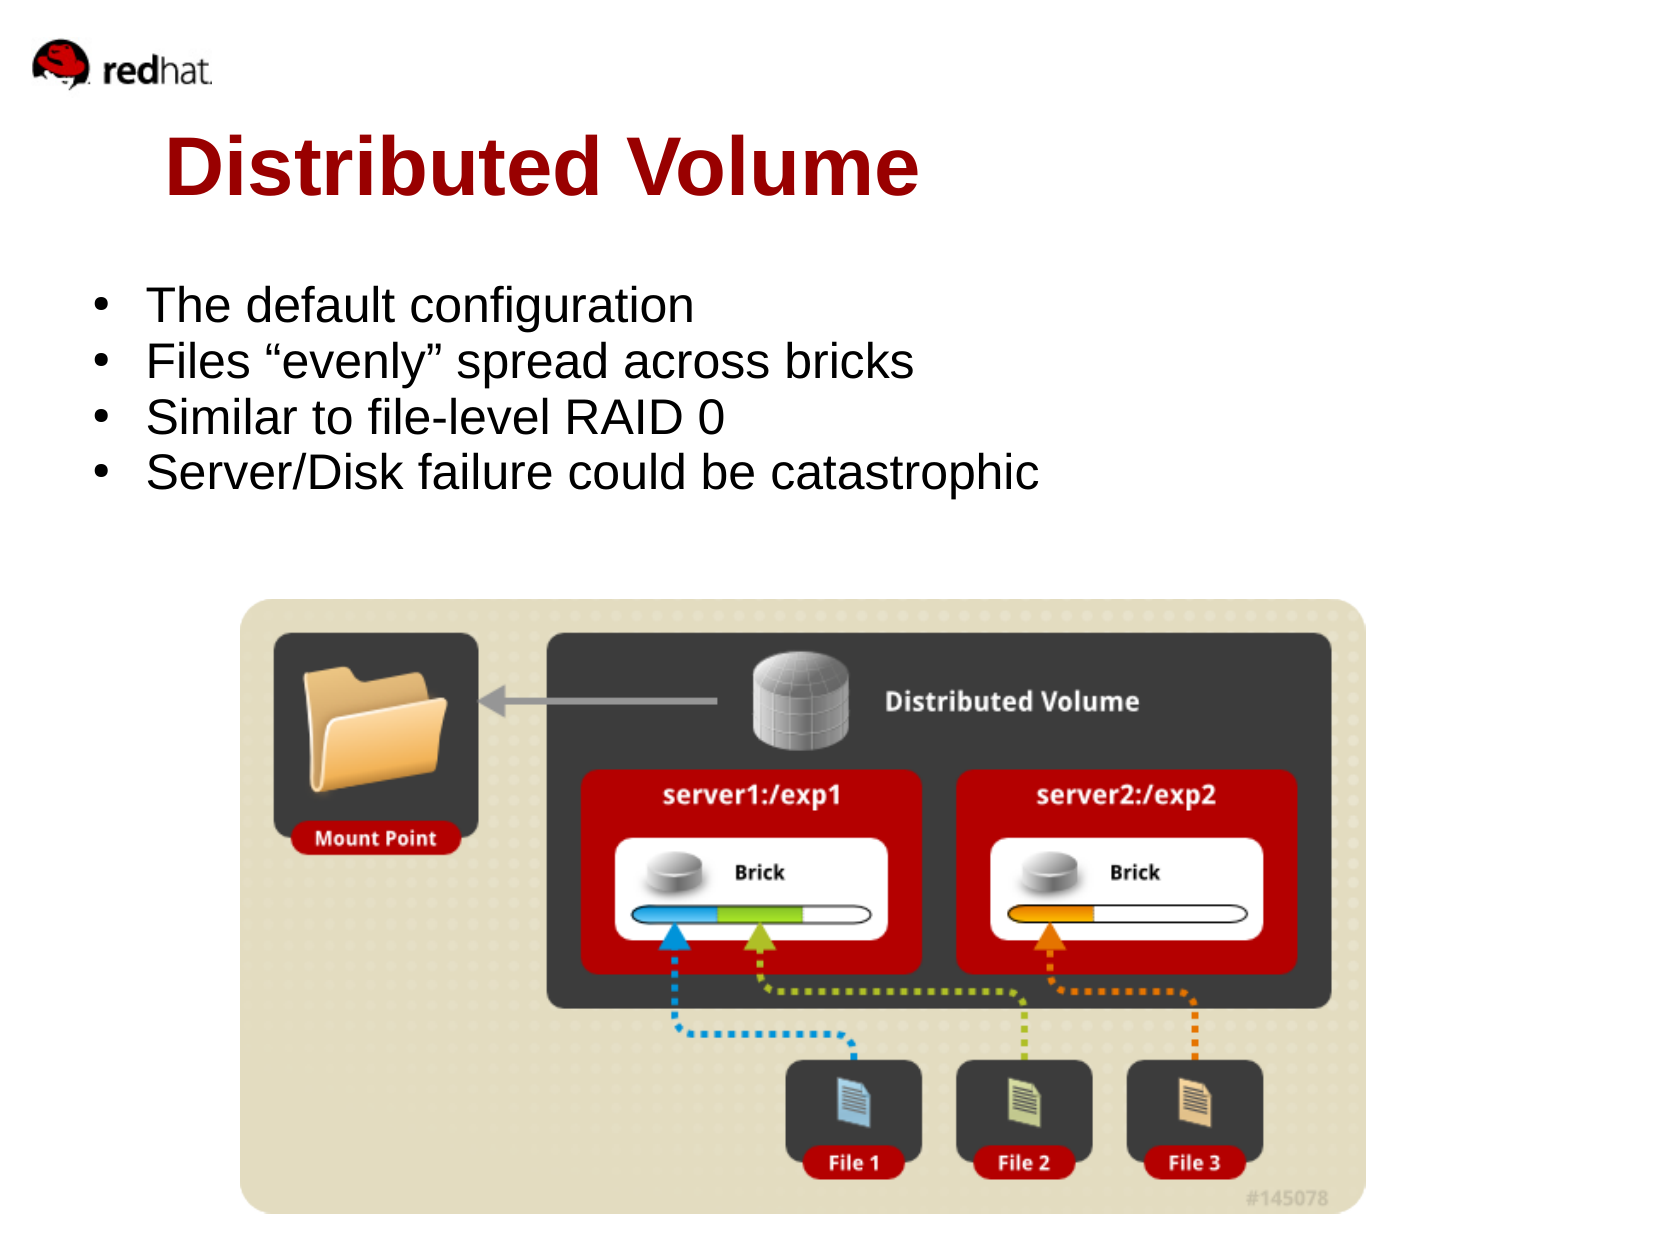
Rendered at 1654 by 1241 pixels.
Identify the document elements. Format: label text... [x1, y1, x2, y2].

text_box Distributed Volume [150, 112, 1313, 226]
text_box The default configuration Files “evenly” spread across bricks Similar to file-level RAID 0 Server/Disk failure could be catastrophic [60, 270, 1576, 706]
picture [31, 37, 212, 98]
picture [240, 599, 1366, 1214]
